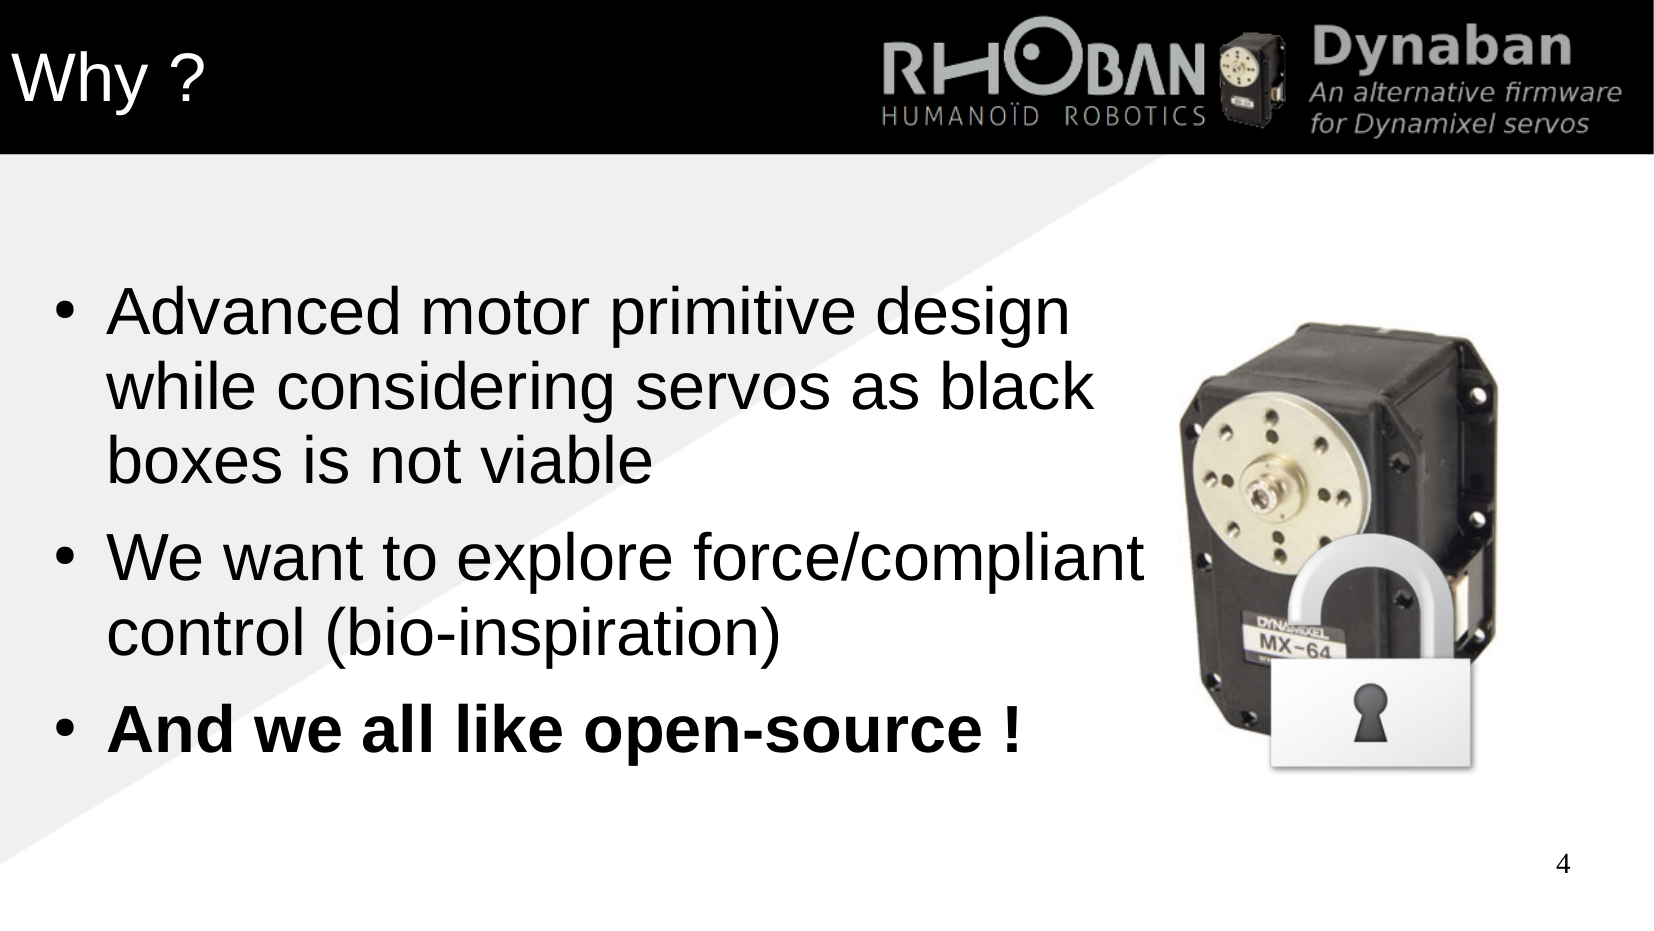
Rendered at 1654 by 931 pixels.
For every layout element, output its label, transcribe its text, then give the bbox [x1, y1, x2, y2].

list Advanced motor primitive design while considering servos as black boxes is not viable We want to explore force/compliant control (bio-inspiration) And we all like open-source ! [35, 177, 1205, 827]
picture [0, 0, 1654, 931]
title Why ? [11, 0, 1501, 156]
